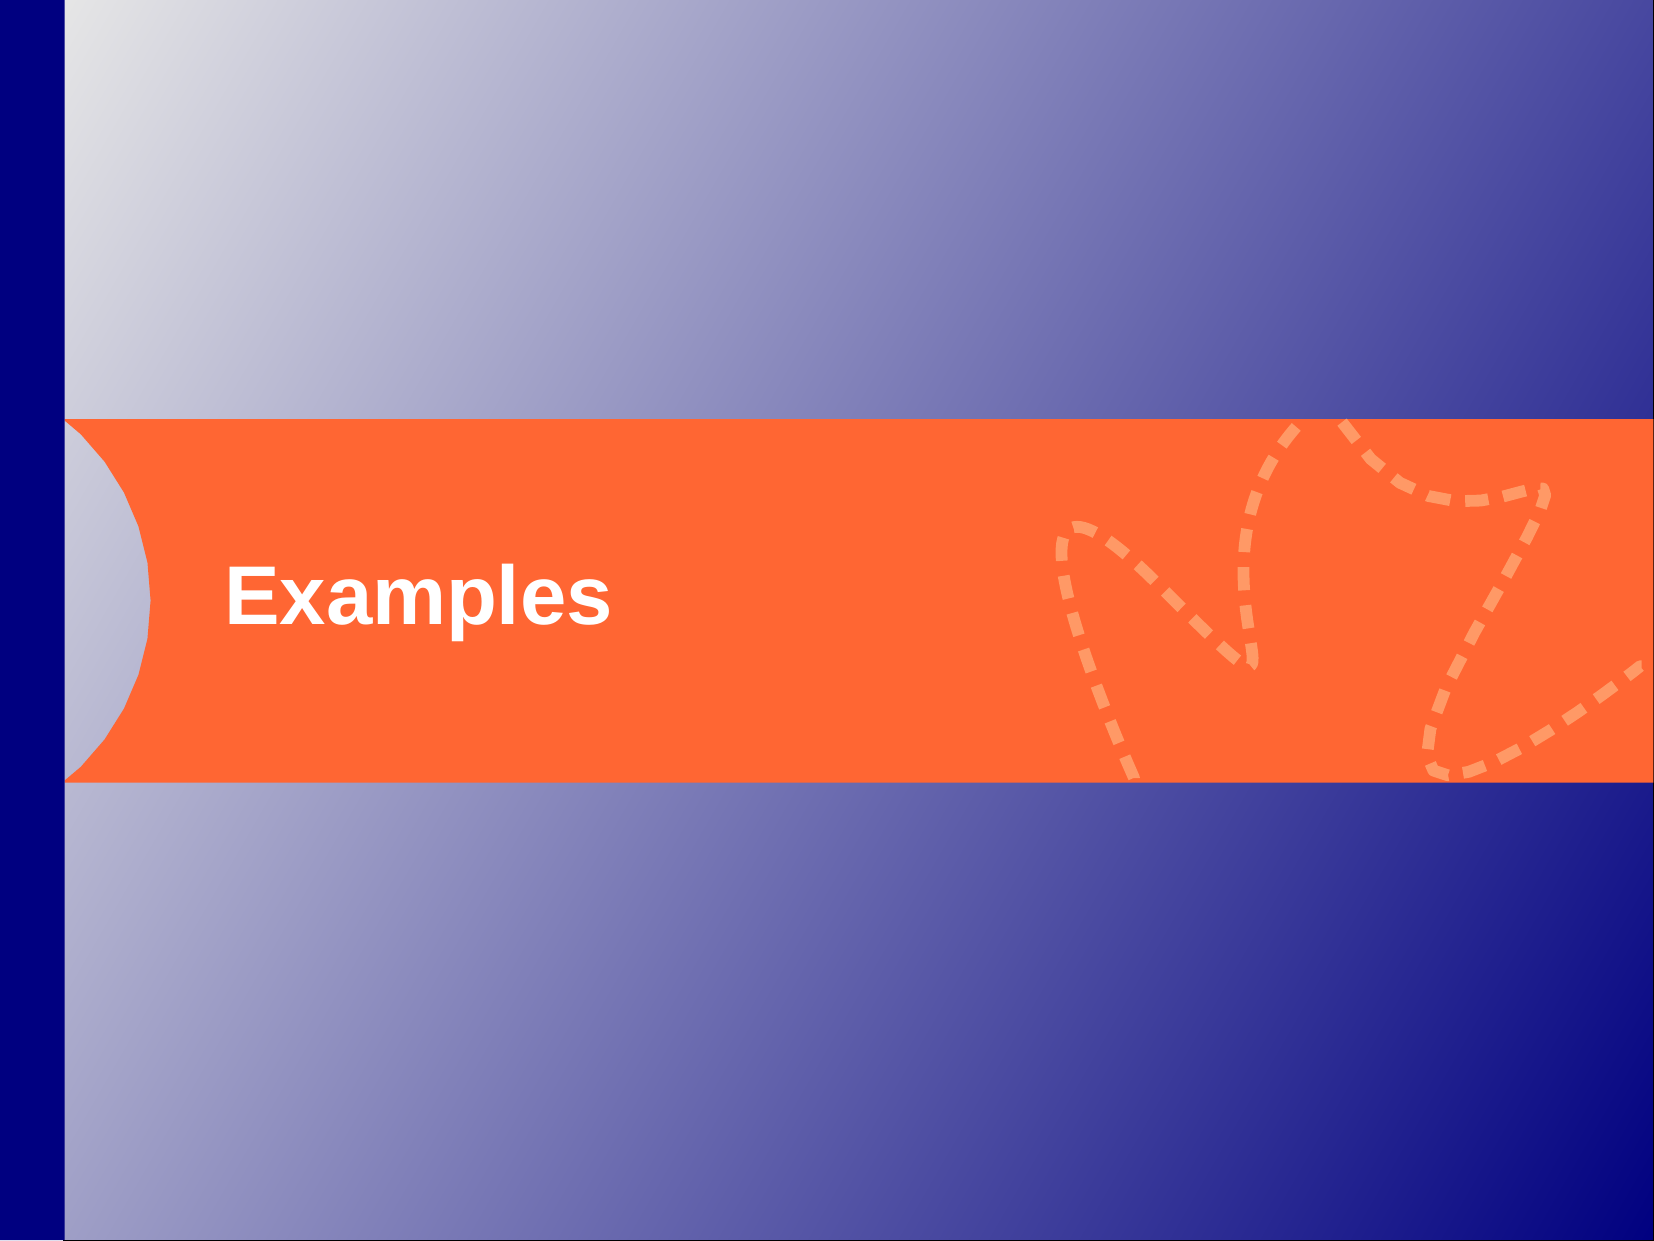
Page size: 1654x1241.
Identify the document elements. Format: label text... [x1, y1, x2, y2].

title Examples [224, 497, 1093, 704]
